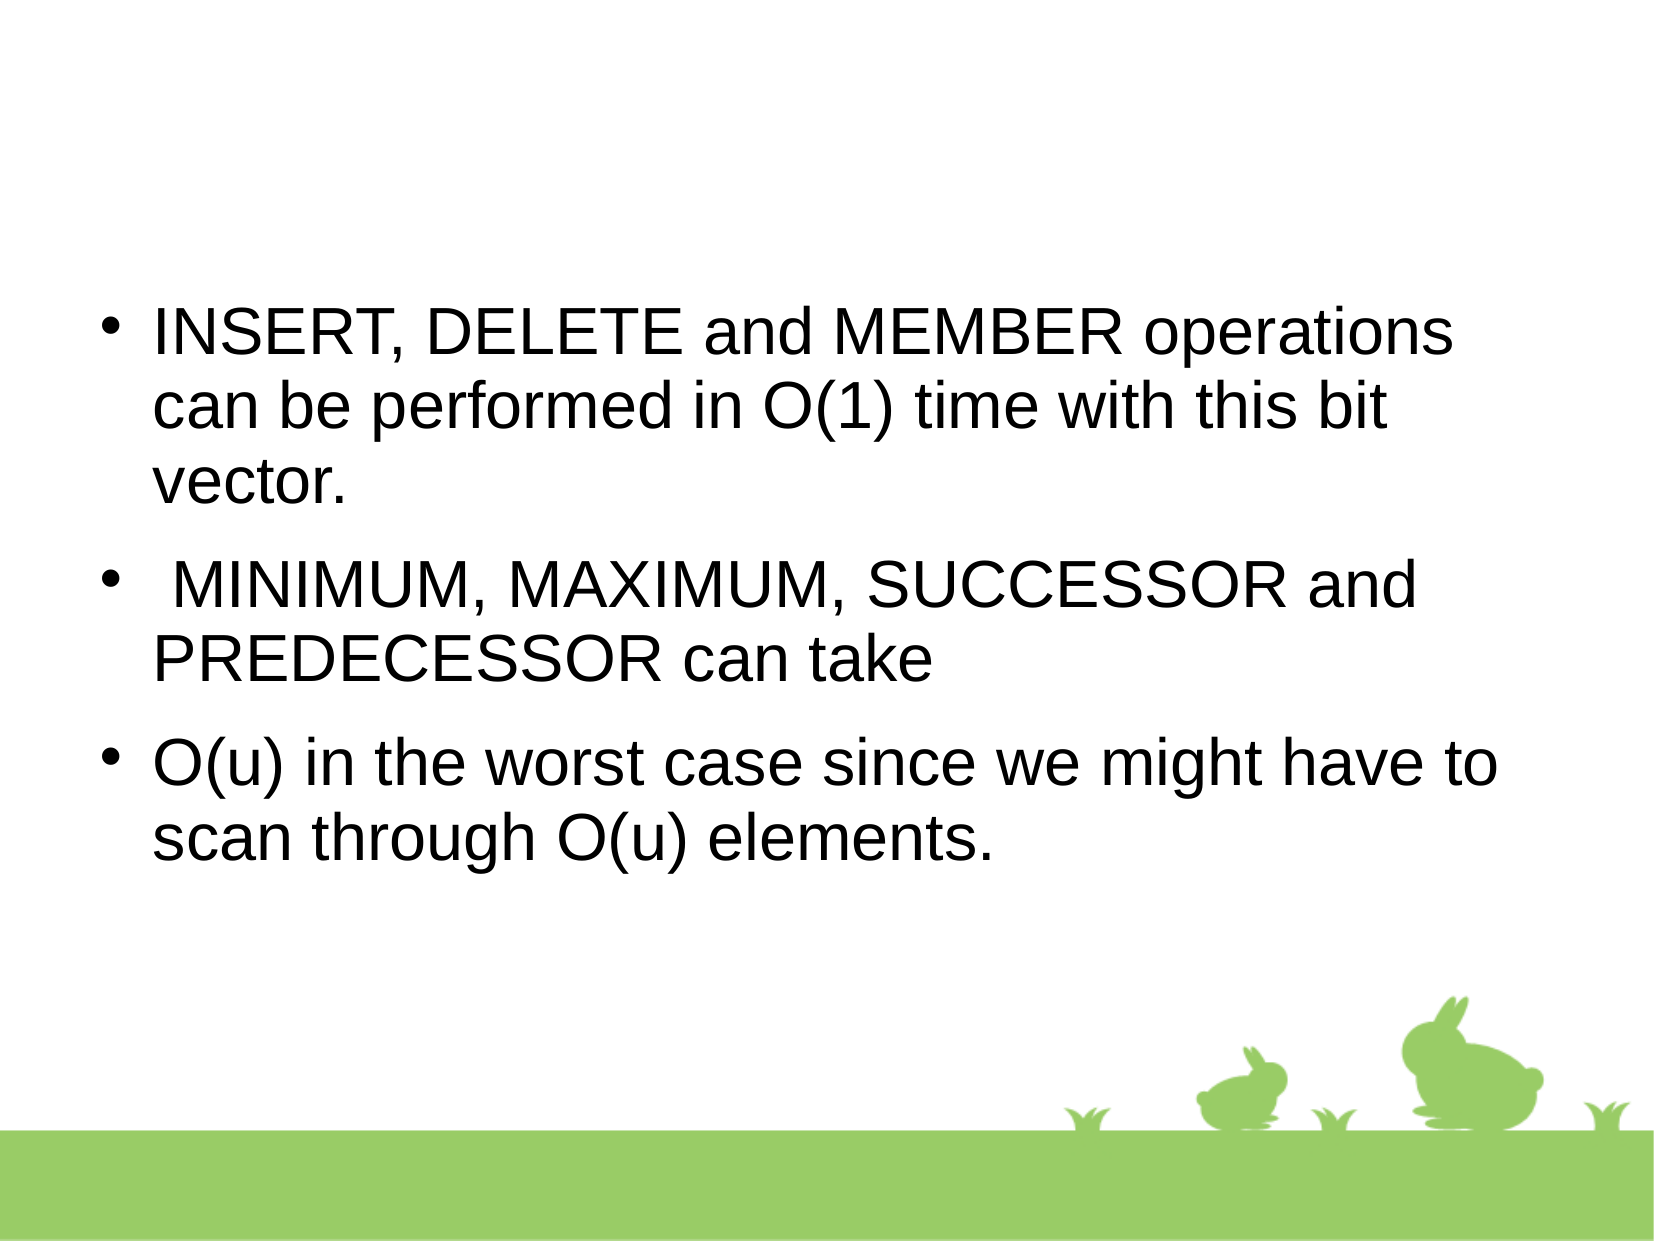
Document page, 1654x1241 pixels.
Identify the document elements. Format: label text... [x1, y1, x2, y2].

picture [0, 0, 1654, 1241]
list INSERT, DELETE and MEMBER operations can be performed in O(1) time with this bit vector. MINIMUM, MAXIMUM, SUCCESSOR and PREDECESSOR can take O(u) in the worst case since we might have to scan through O(u) elements. [82, 290, 1571, 1010]
